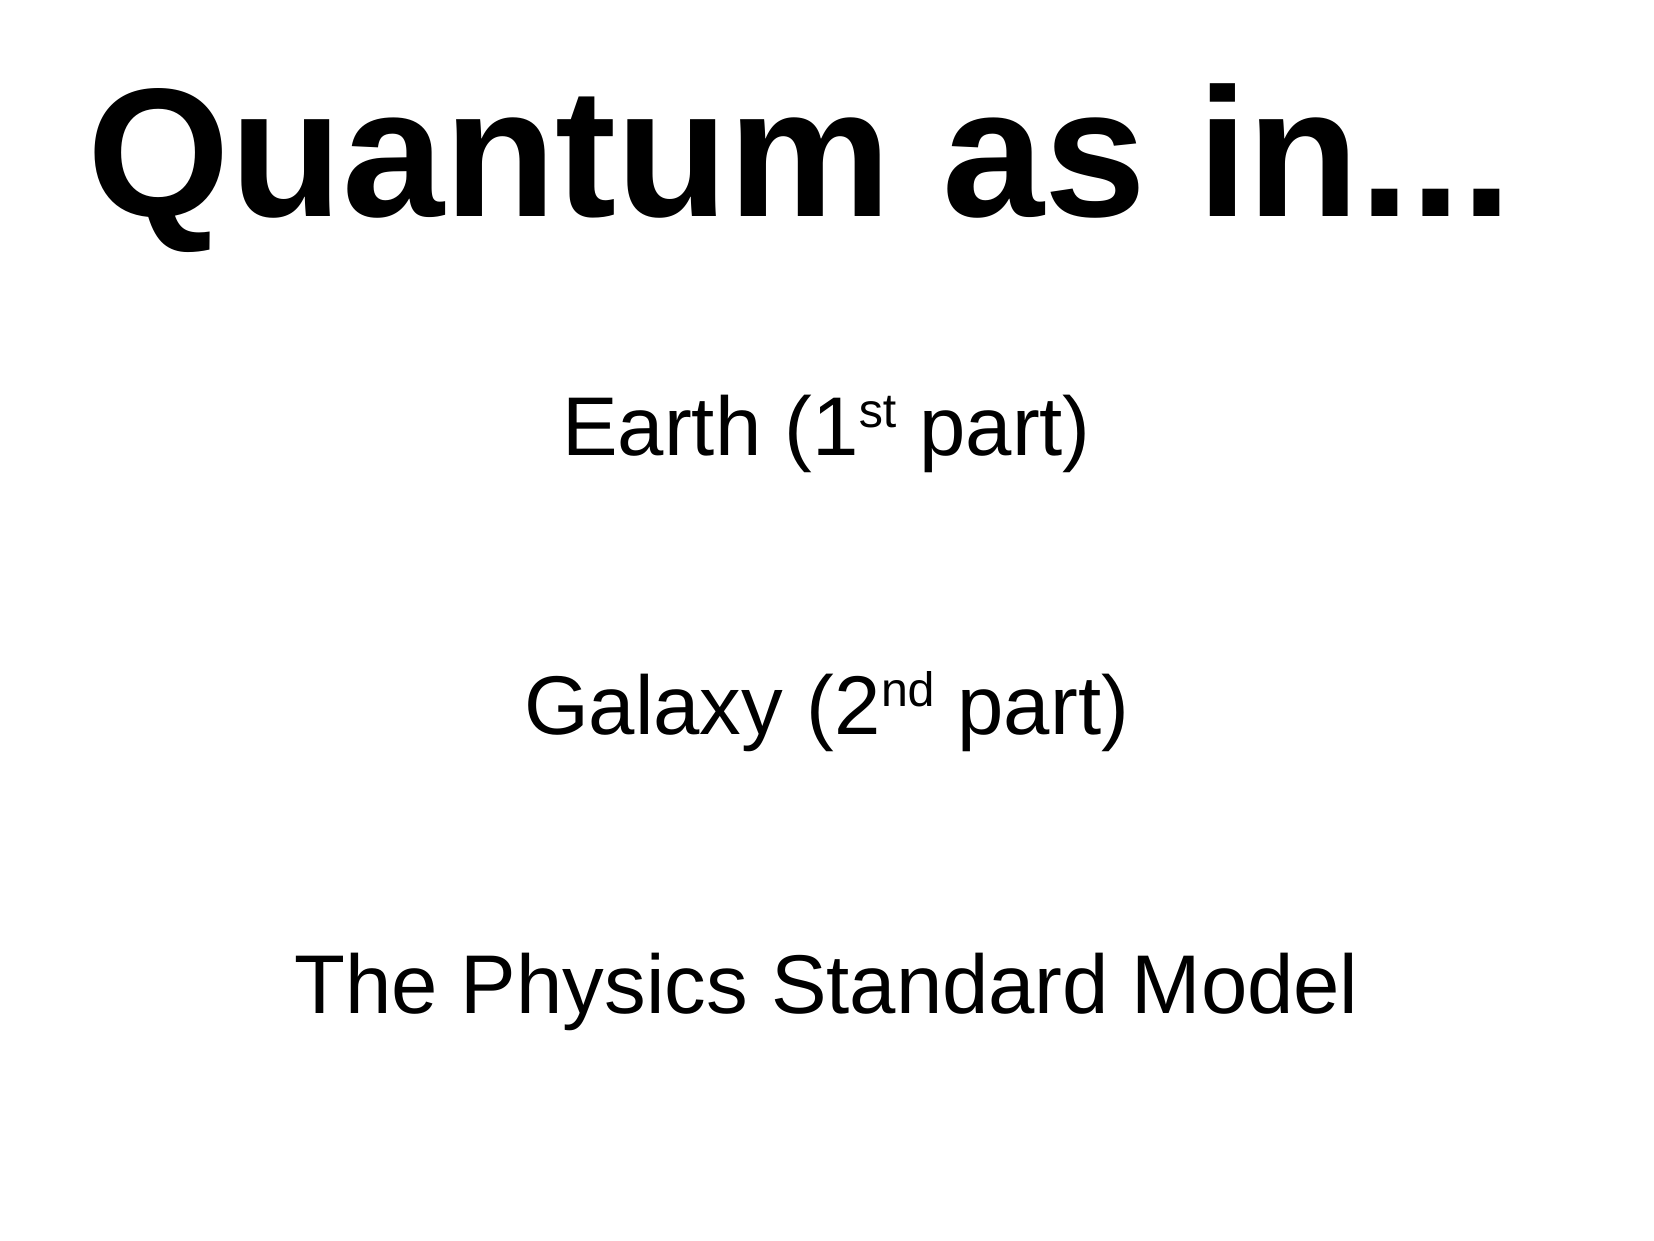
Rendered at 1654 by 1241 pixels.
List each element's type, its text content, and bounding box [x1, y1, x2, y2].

subtitle Earth (1st part) Galaxy (2nd part) The Physics Standard Model [82, 0, 1571, 1241]
